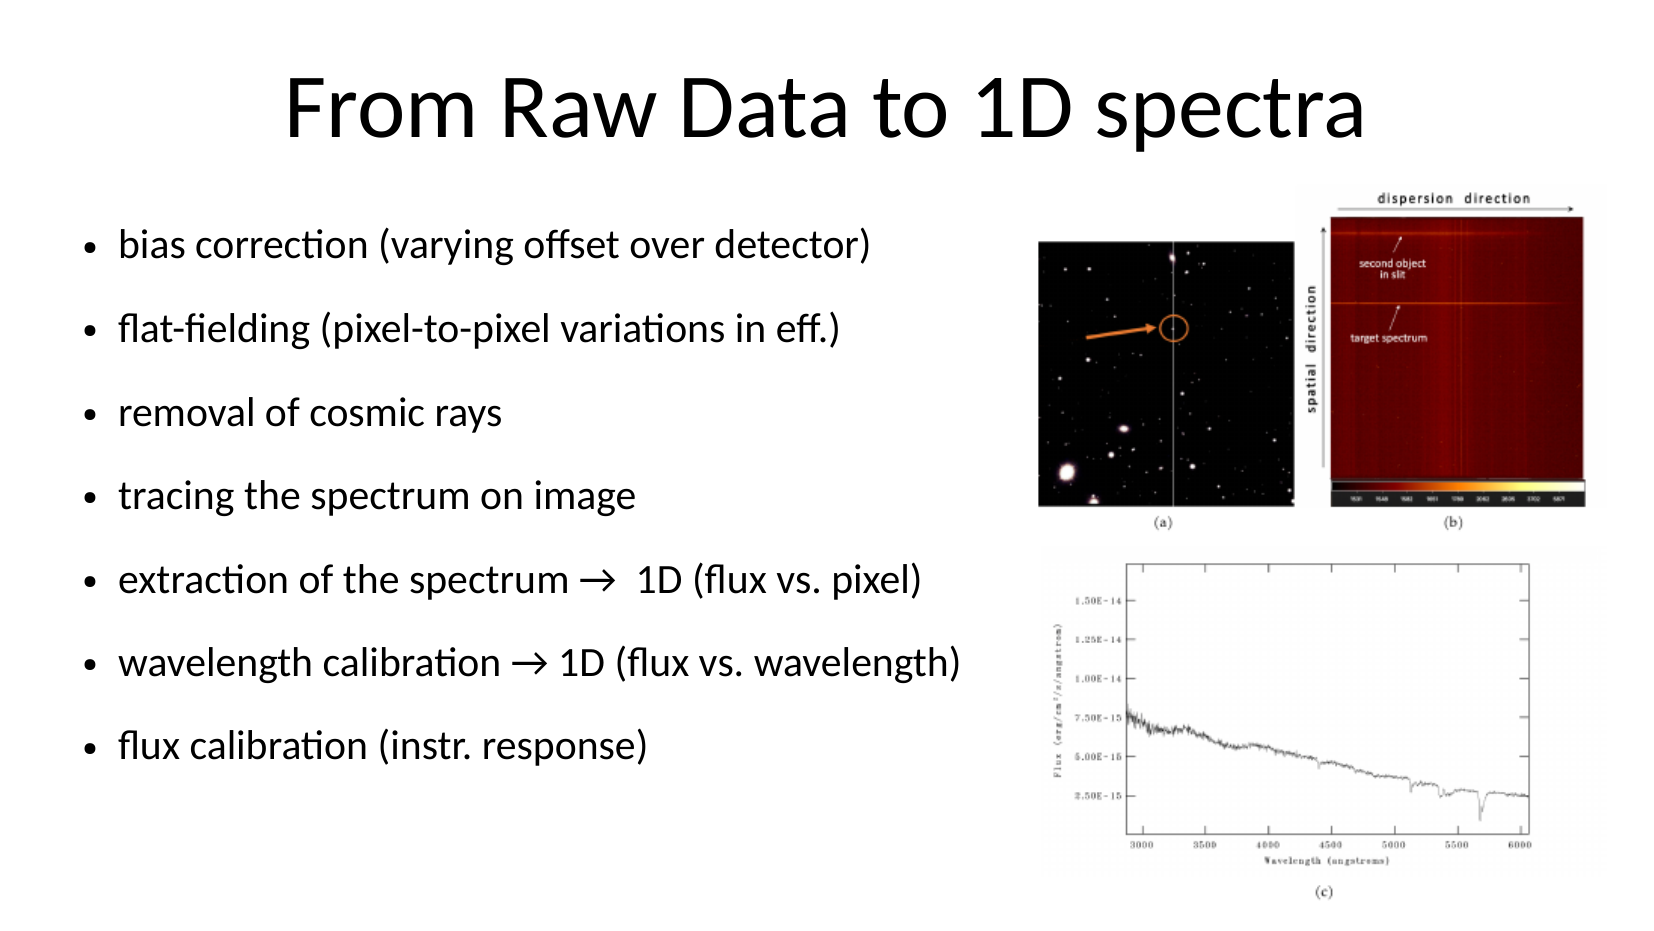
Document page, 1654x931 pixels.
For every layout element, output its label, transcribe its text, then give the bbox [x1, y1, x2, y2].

title From Raw Data to 1D spectra [82, 37, 1571, 193]
subtitle bias correction (varying offset over detector) flat-fielding (pixel-to-pixel variations in eff.) removal of cosmic rays tracing the spectrum on image extraction of the spectrum → 1D (flux vs. pixel) wavelength calibration → 1D (flux vs. wavelength) flux calibration (instr. response) [82, 206, 1006, 792]
picture [1019, 179, 1607, 907]
